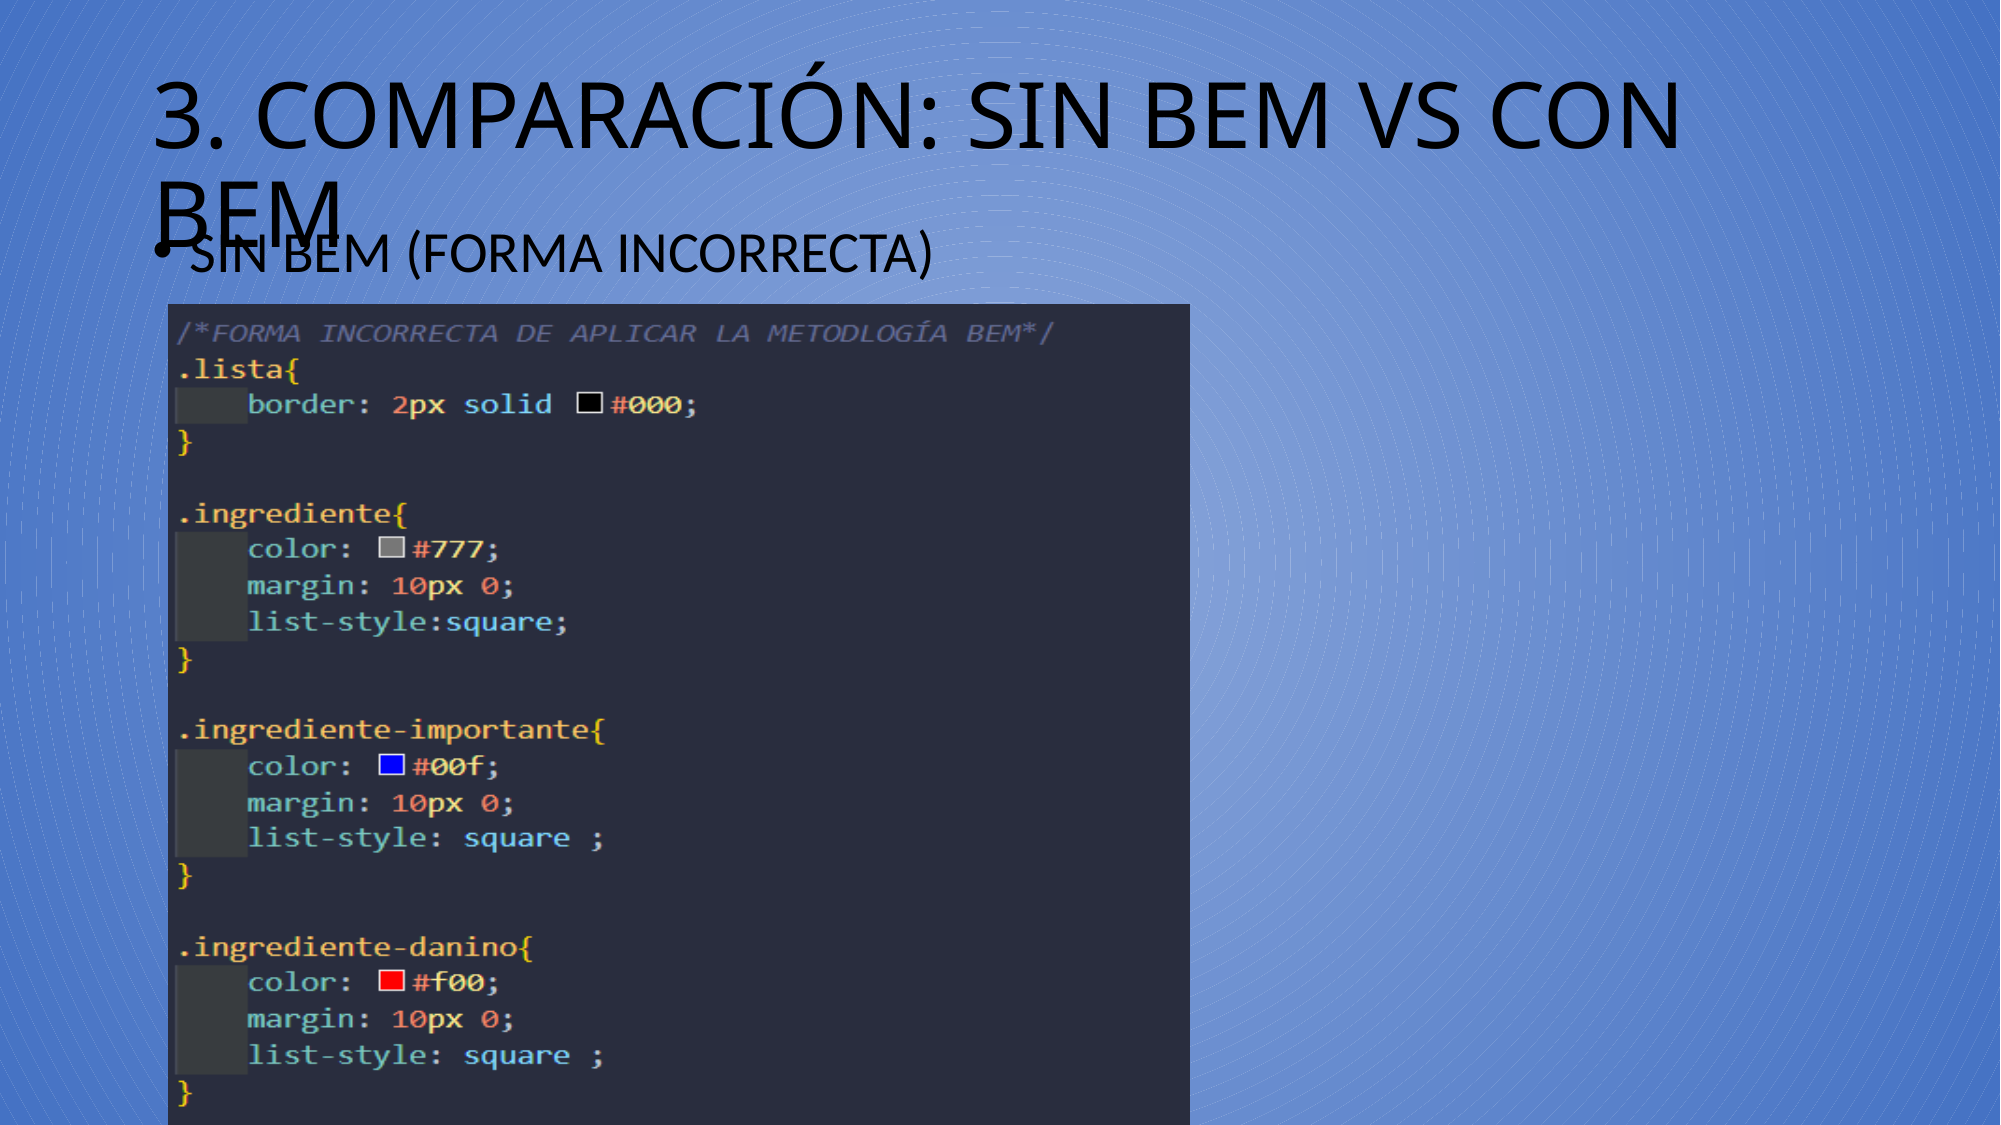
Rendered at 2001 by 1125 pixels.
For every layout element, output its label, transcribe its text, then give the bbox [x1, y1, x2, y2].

picture [168, 304, 1190, 1125]
title 3. COMPARACIÓN: SIN BEM VS CON BEM [137, 59, 1863, 214]
list SIN BEM (FORMA INCORRECTA) [137, 214, 1863, 1014]
